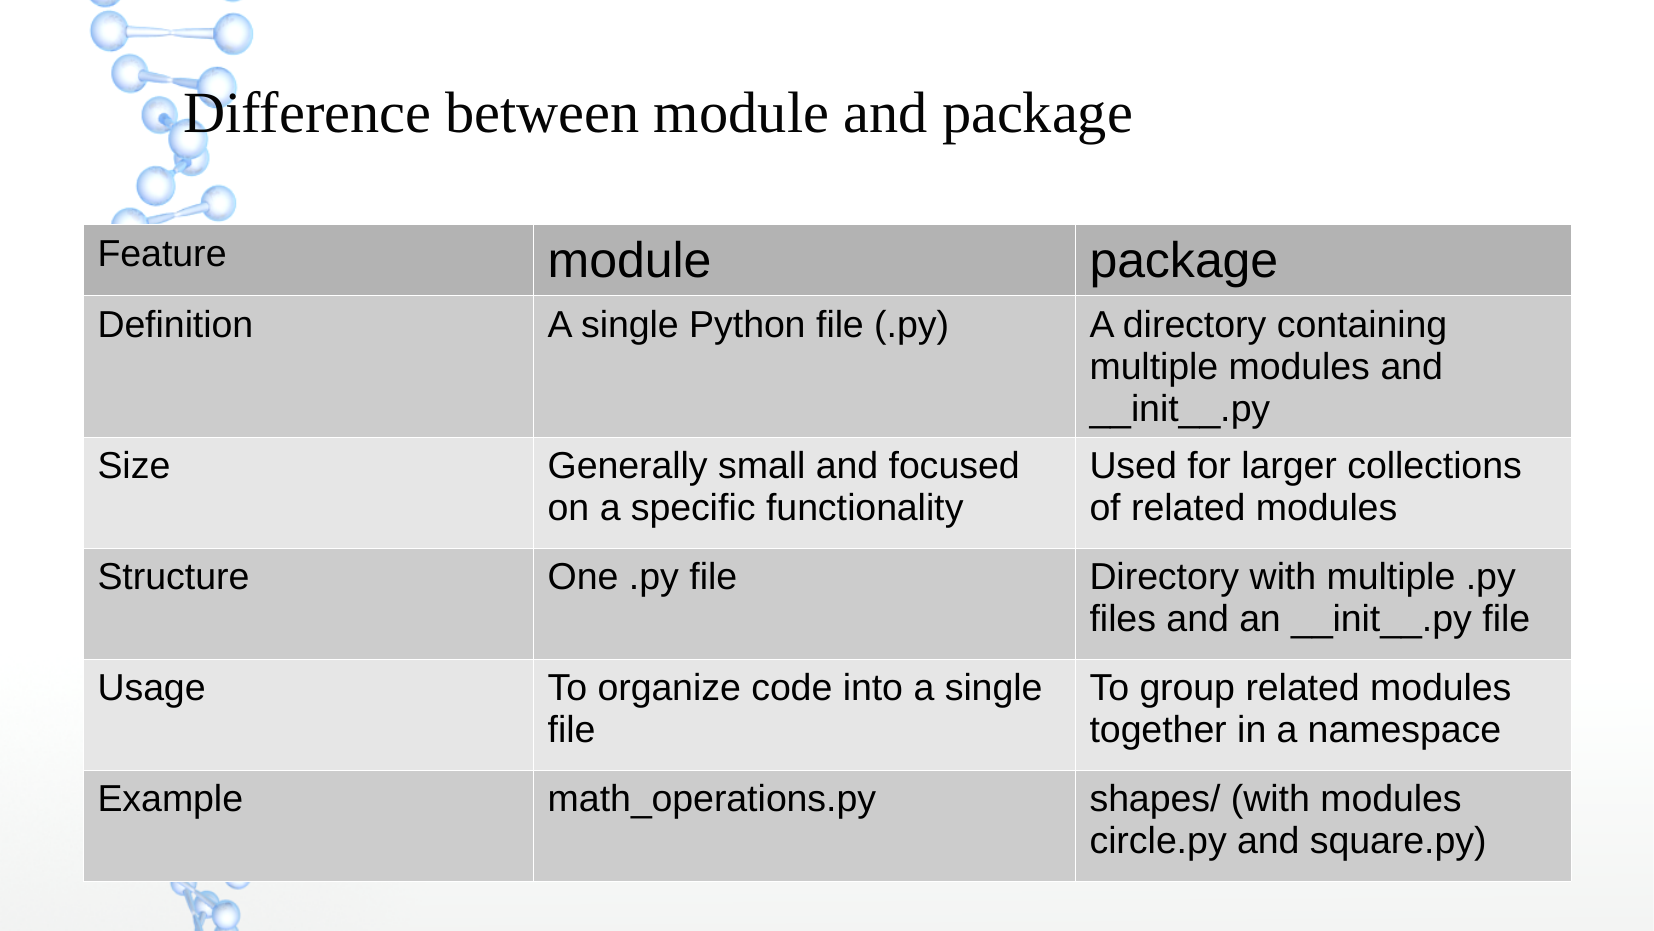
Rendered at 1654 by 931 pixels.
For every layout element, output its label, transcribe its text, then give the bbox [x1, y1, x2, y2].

table_cell Definition [84, 296, 533, 437]
table_cell Structure [84, 549, 533, 659]
table_cell Example [84, 771, 533, 881]
table_cell One .py file [534, 549, 1075, 659]
table_header Feature [84, 225, 533, 295]
table_header module [534, 225, 1075, 295]
table_header package [1076, 225, 1571, 295]
table_cell A directory containing multiple modules and __init__.py [1076, 296, 1571, 437]
picture [0, 0, 1654, 931]
table_cell math_operations.py [534, 771, 1075, 881]
table_cell Size [84, 438, 533, 548]
table_cell To group related modules together in a namespace [1076, 660, 1571, 770]
table_cell Usage [84, 660, 533, 770]
table_cell Generally small and focused on a specific functionality [534, 438, 1075, 548]
table_cell To organize code into a single file [534, 660, 1075, 770]
table_cell Used for larger collections of related modules [1076, 438, 1571, 548]
title Difference between module and package [82, 35, 1235, 189]
table_cell A single Python file (.py) [534, 296, 1075, 437]
table_cell shapes/ (with modules circle.py and square.py) [1076, 771, 1571, 881]
table_cell Directory with multiple .py files and an __init__.py file [1076, 549, 1571, 659]
